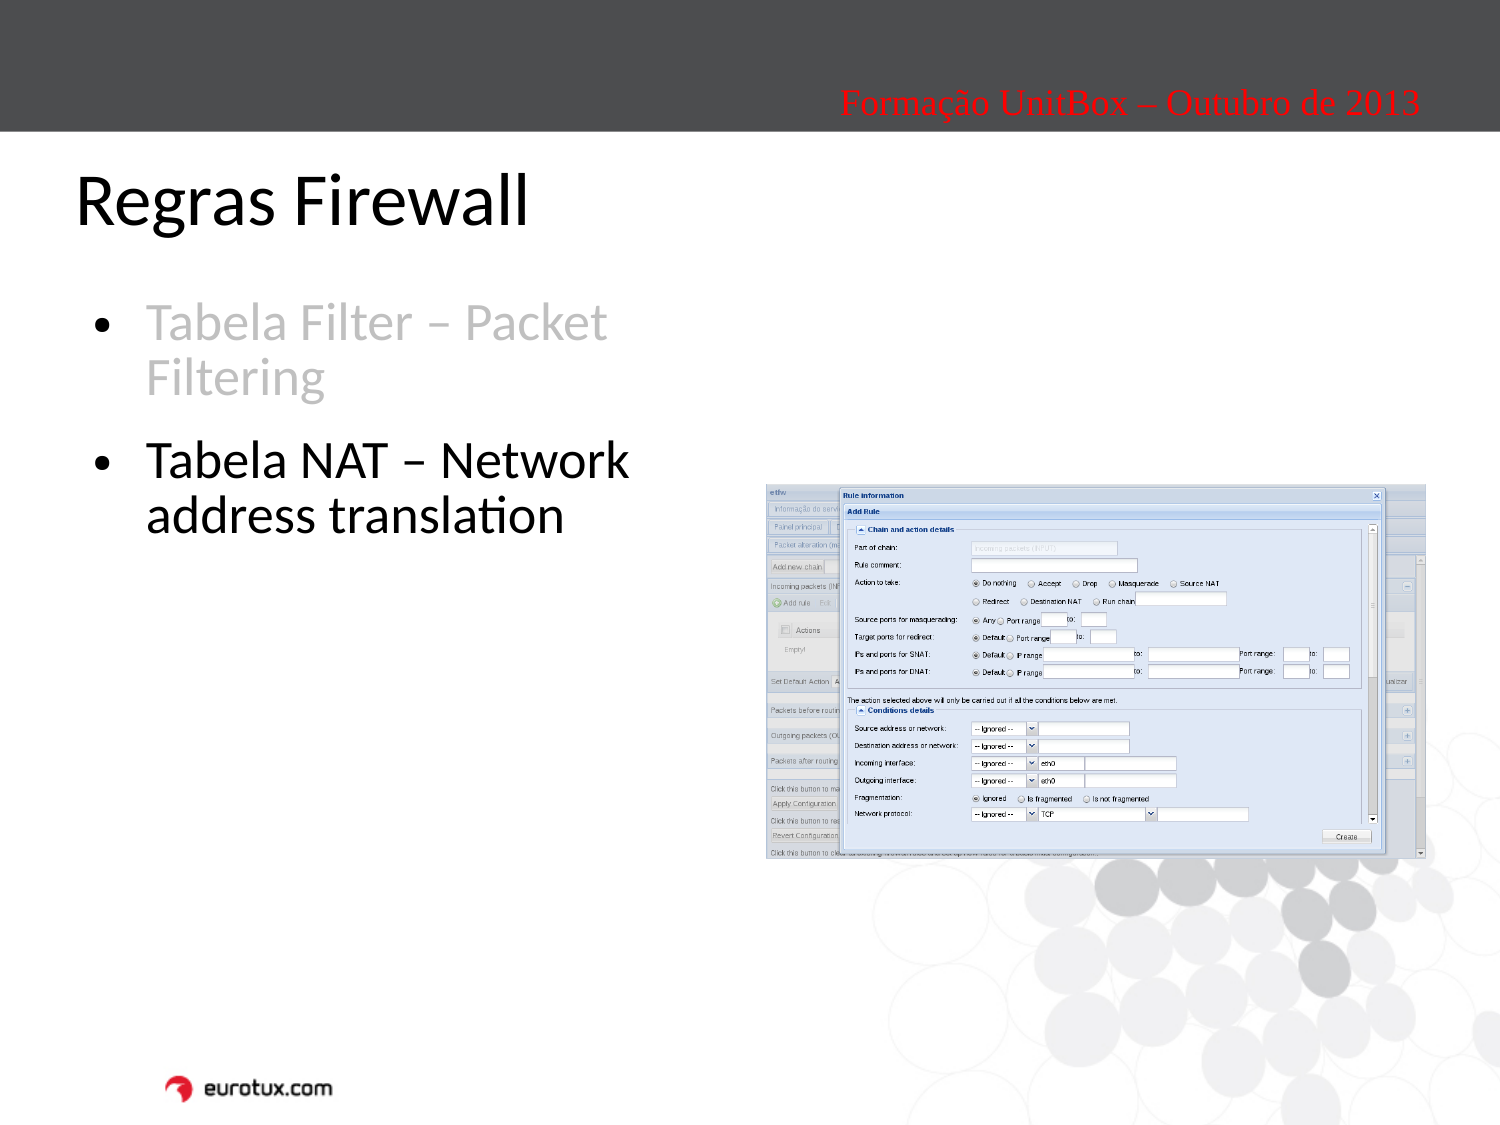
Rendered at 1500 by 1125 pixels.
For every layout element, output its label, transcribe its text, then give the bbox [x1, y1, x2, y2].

title Regras Firewall [75, 112, 1425, 301]
list Tabela Filter – Packet Filtering Tabela NAT – Network address translation [75, 299, 734, 1043]
picture [0, 0, 1500, 1125]
